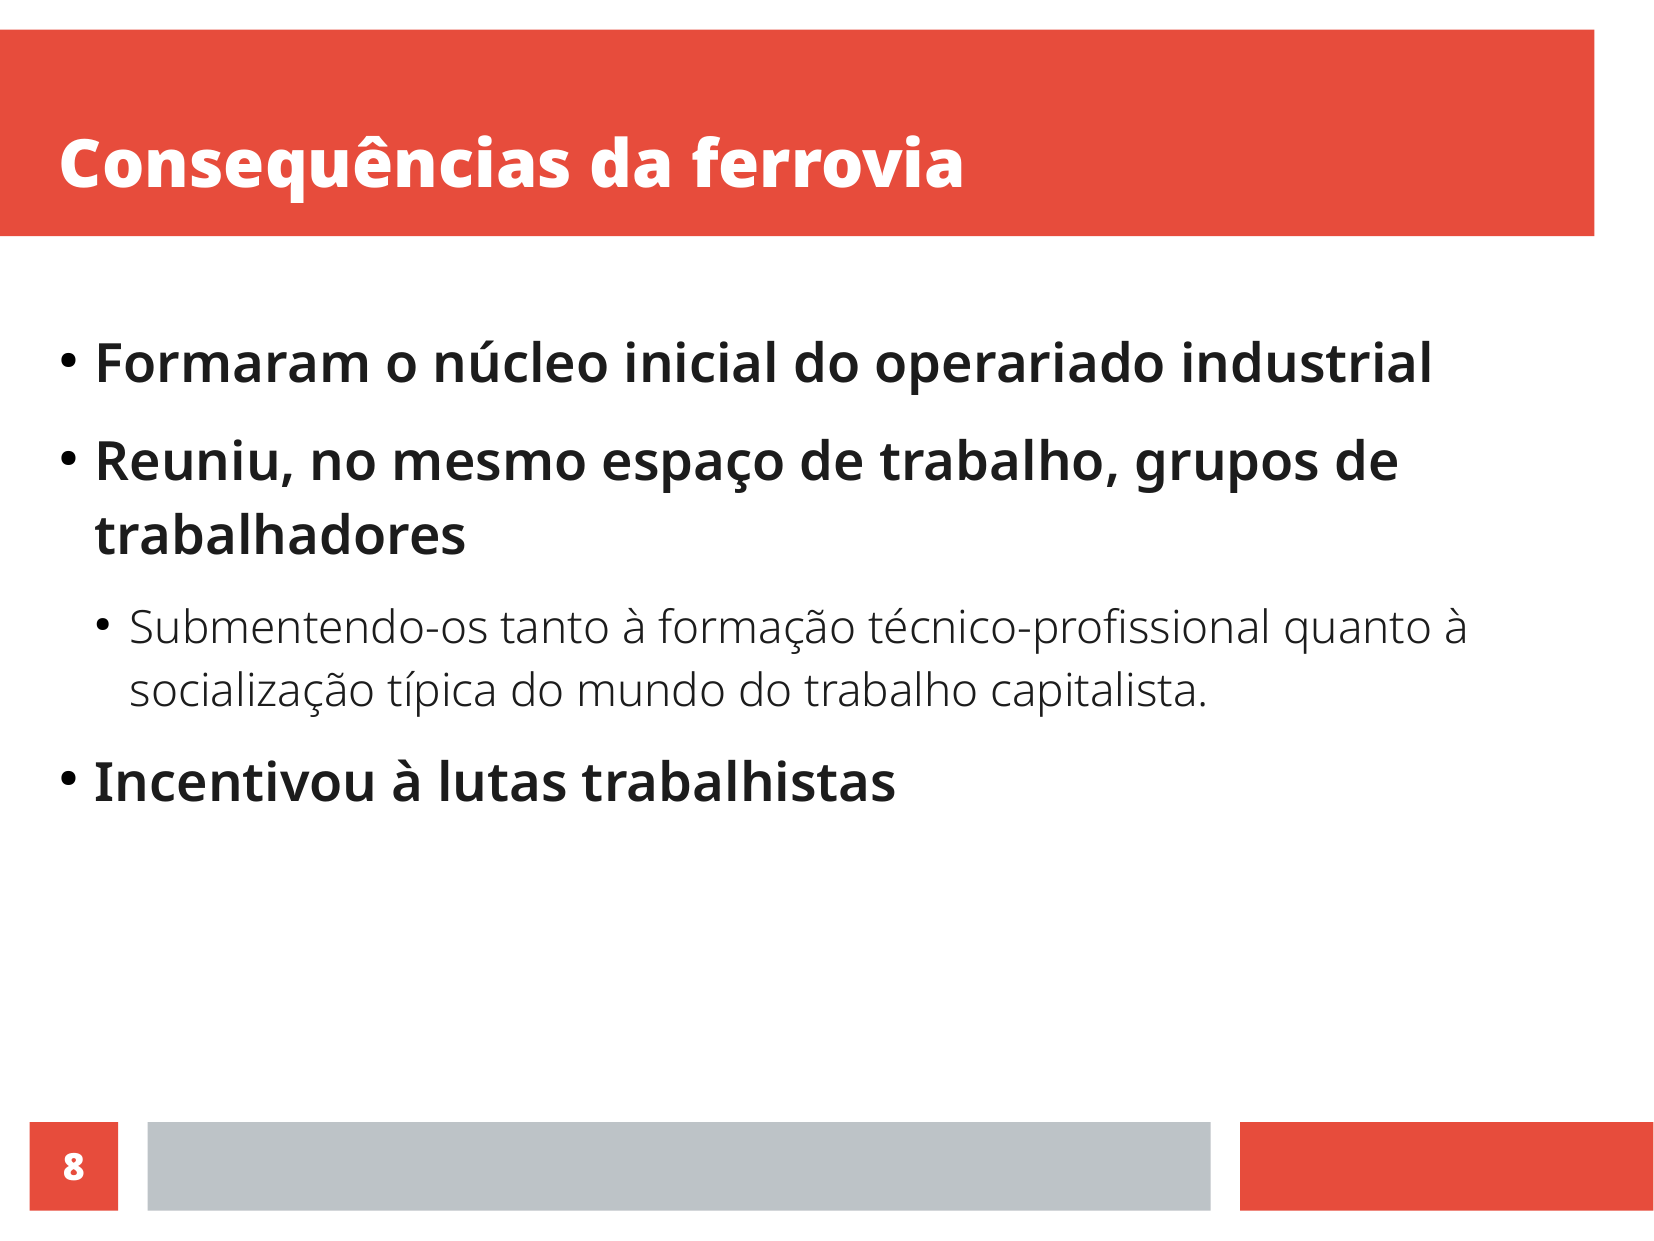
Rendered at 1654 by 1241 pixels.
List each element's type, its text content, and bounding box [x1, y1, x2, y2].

list Formaram o núcleo inicial do operariado industrial Reuniu, no mesmo espaço de trabalho, grupos de trabalhadores Submentendo-os tanto à formação técnico-profissional quanto à socialização típica do mundo do trabalho capitalista. Incentivou à lutas trabalhistas [59, 324, 1565, 1093]
title Consequências da ferrovia [59, 59, 1595, 207]
